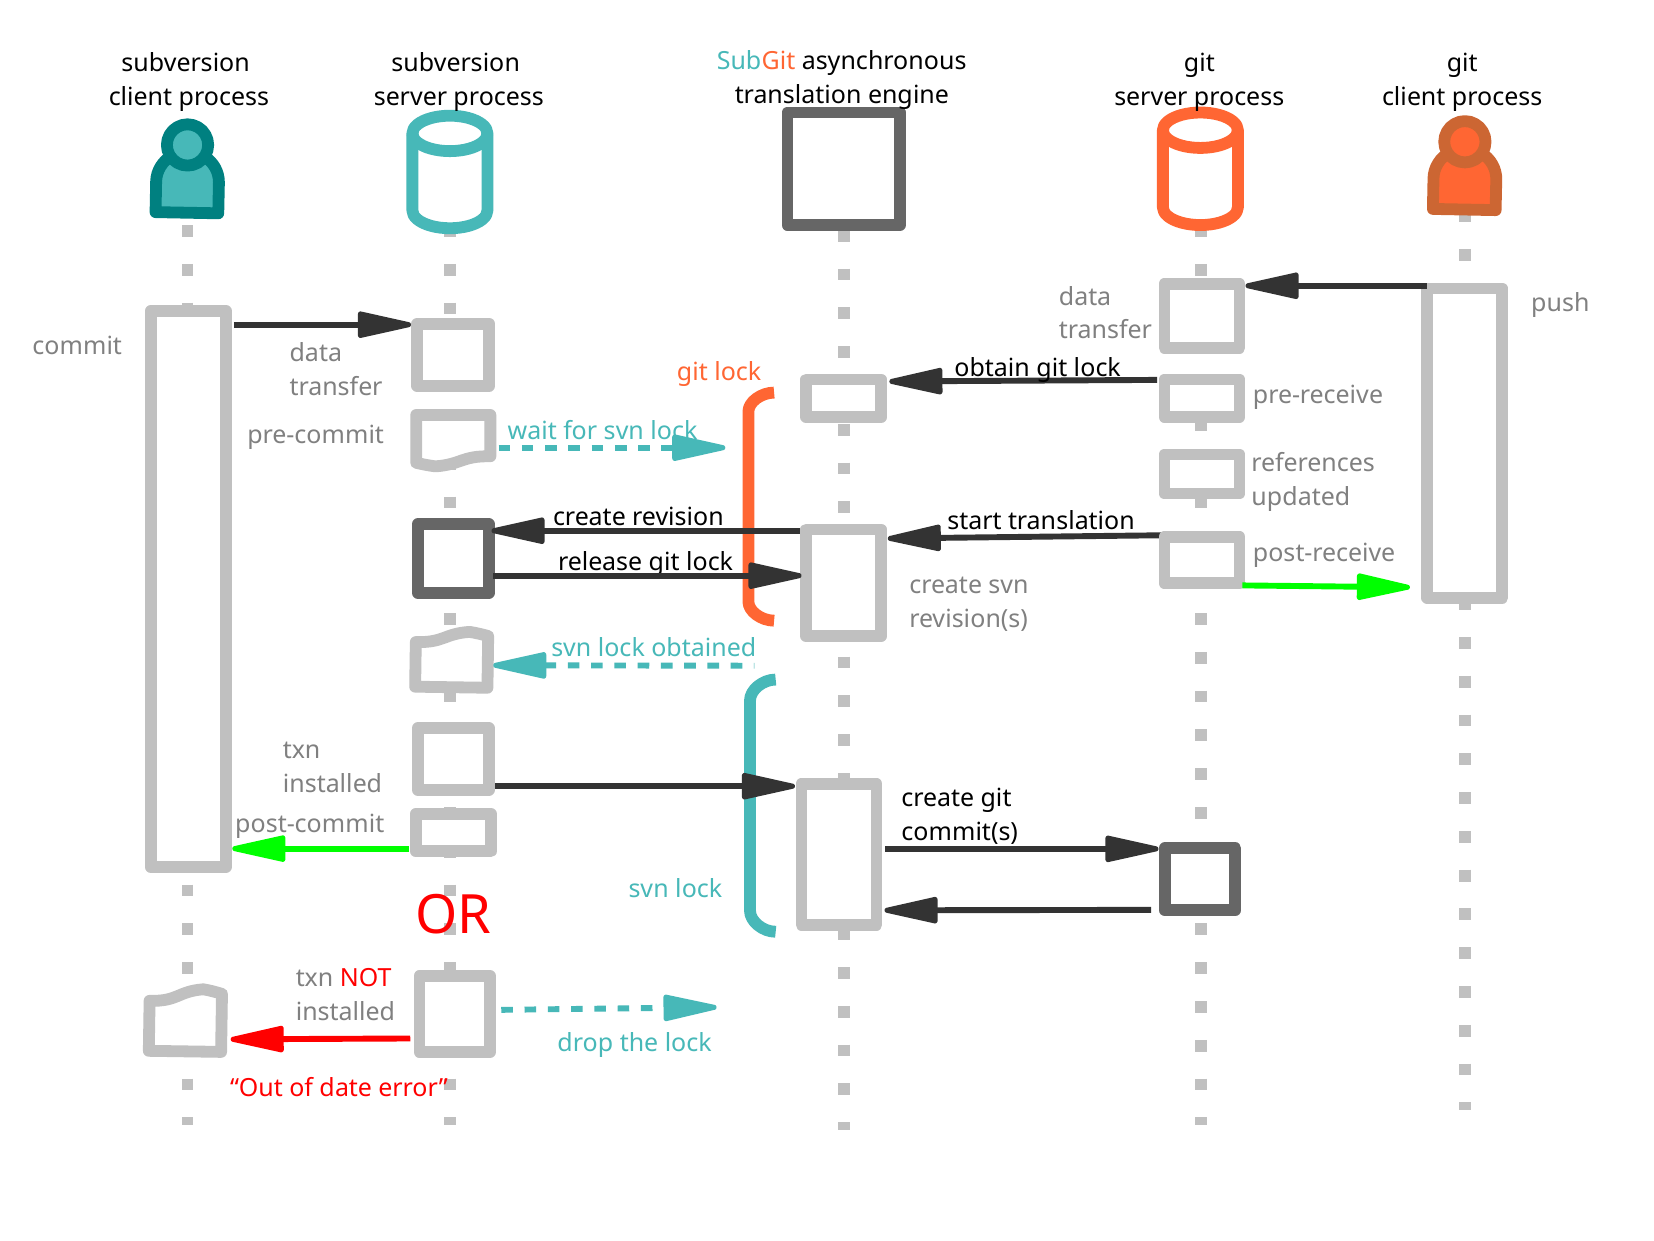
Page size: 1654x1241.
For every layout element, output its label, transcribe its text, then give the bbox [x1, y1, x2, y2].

text_box SubGit asynchronous translation engine [702, 35, 991, 109]
text_box txn NOT installed [281, 952, 414, 1025]
text_box [419, 975, 491, 1052]
text_box [1164, 283, 1240, 348]
text_box [1432, 121, 1497, 211]
text_box [801, 783, 877, 925]
text_box svn lock obtained [536, 622, 777, 667]
text_box release git lock [543, 536, 742, 573]
text_box [418, 728, 489, 791]
text_box [1164, 454, 1236, 494]
text_box git client process [1367, 36, 1567, 110]
text_box [417, 323, 490, 386]
text_box start translation [932, 495, 1155, 540]
text_box create svn revision(s) [894, 559, 1057, 633]
text_box [415, 813, 491, 852]
text_box [148, 989, 222, 1052]
text_box [1164, 379, 1238, 417]
text_box [1427, 288, 1503, 598]
text_box [416, 414, 491, 467]
text_box [1164, 536, 1240, 584]
text_box “Out of date error” [215, 1062, 472, 1108]
text_box obtain git lock [939, 342, 1139, 387]
text_box svn lock [613, 863, 742, 908]
text_box pre-receive [1238, 369, 1407, 418]
text_box [150, 310, 226, 867]
text_box create git commit(s) [886, 772, 1038, 846]
text_box [806, 529, 882, 637]
text_box wait for svn lock [492, 405, 718, 450]
text_box git lock [662, 345, 779, 390]
text_box [155, 124, 219, 214]
text_box references updated [1236, 437, 1398, 511]
text_box data transfer [1044, 270, 1171, 344]
text_box post-receive [1238, 527, 1419, 572]
text_box drop the lock [542, 1017, 730, 1062]
text_box pre-commit [232, 409, 401, 454]
text_box push [1516, 277, 1606, 322]
text_box commit [17, 320, 137, 365]
text_box post-commit [220, 798, 401, 843]
text_box txn installed [268, 724, 401, 798]
text_box data transfer [274, 327, 401, 401]
text_box OR [400, 868, 513, 947]
text_box [1164, 848, 1236, 911]
text_box create revision [538, 490, 748, 535]
text_box subversion client process [93, 36, 294, 110]
text_box [418, 524, 489, 593]
text_box [806, 379, 882, 418]
text_box [415, 631, 489, 688]
text_box git server process [1099, 36, 1311, 110]
text_box subversion server process [359, 36, 571, 110]
